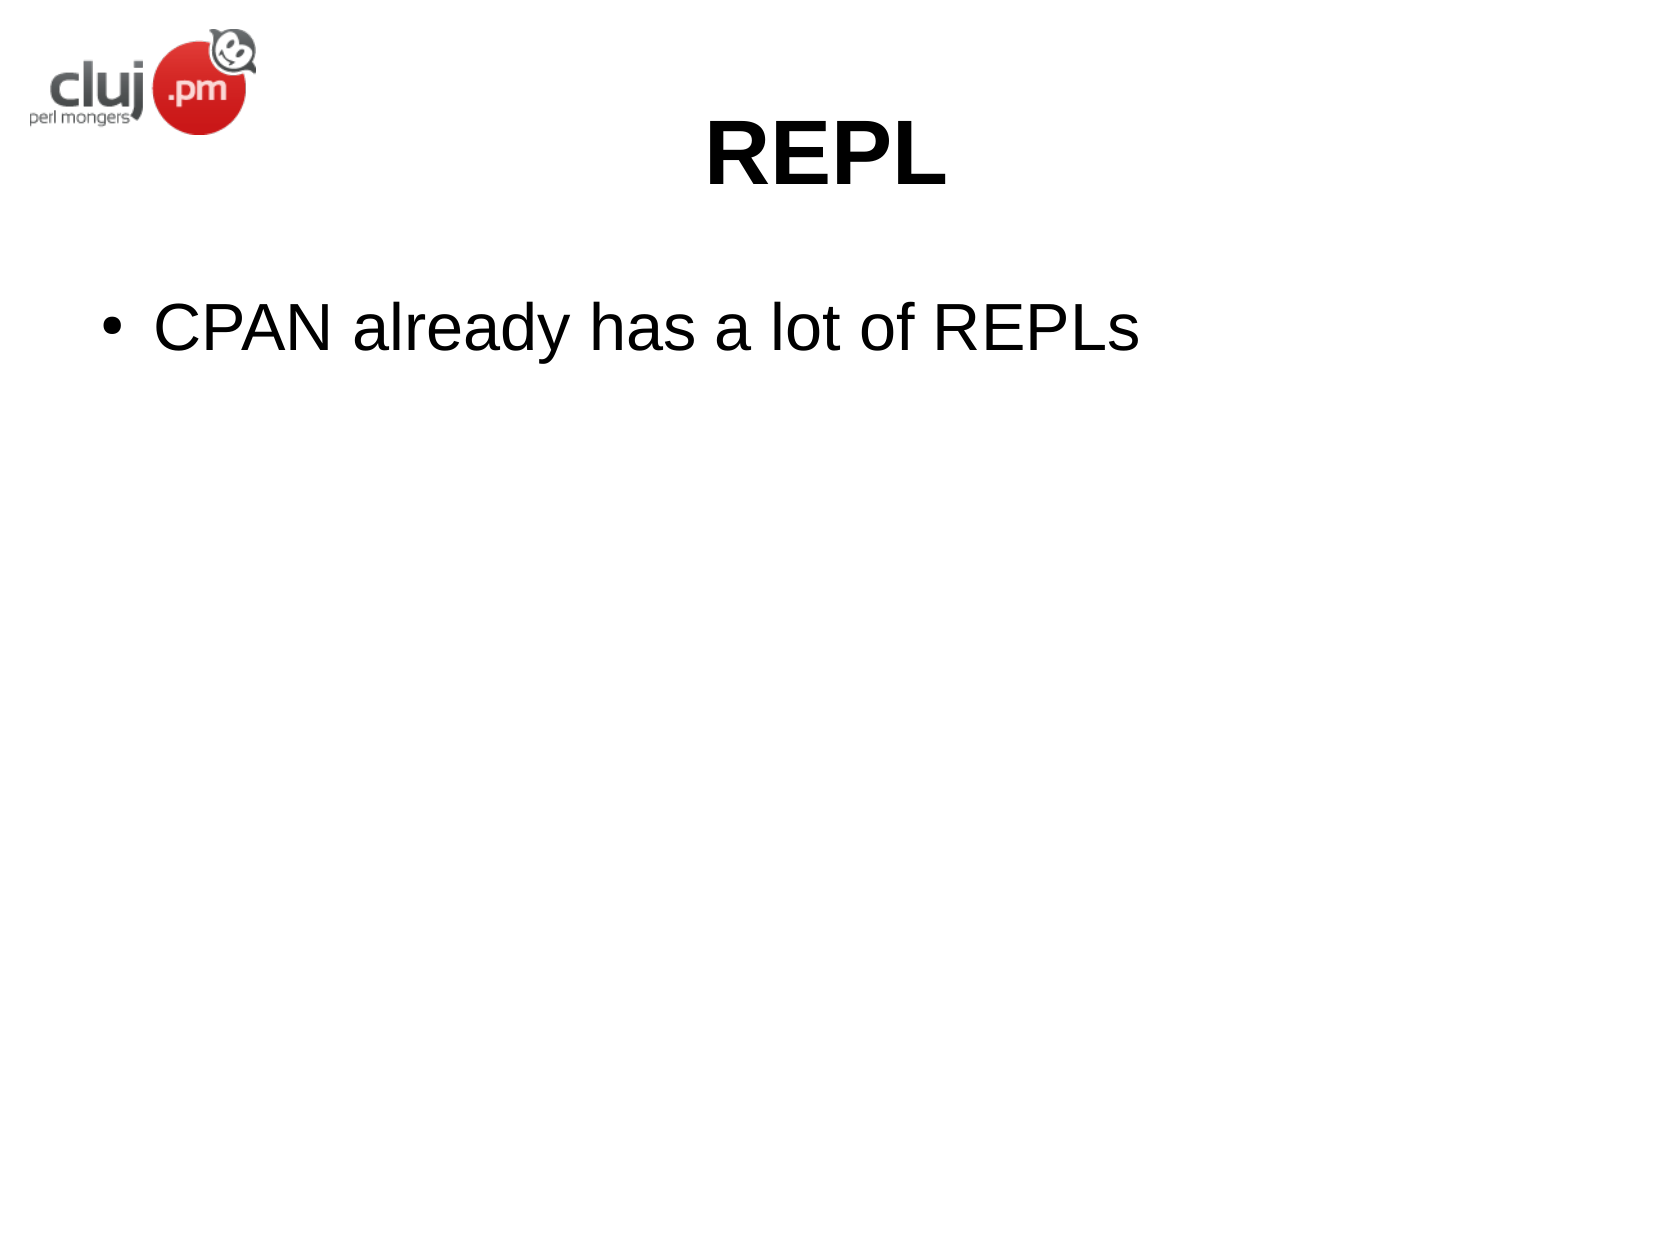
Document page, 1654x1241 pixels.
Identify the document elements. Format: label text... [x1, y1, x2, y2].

list CPAN already has a lot of REPLs [82, 290, 1538, 391]
title REPL [82, 49, 1571, 257]
picture [30, 29, 256, 135]
